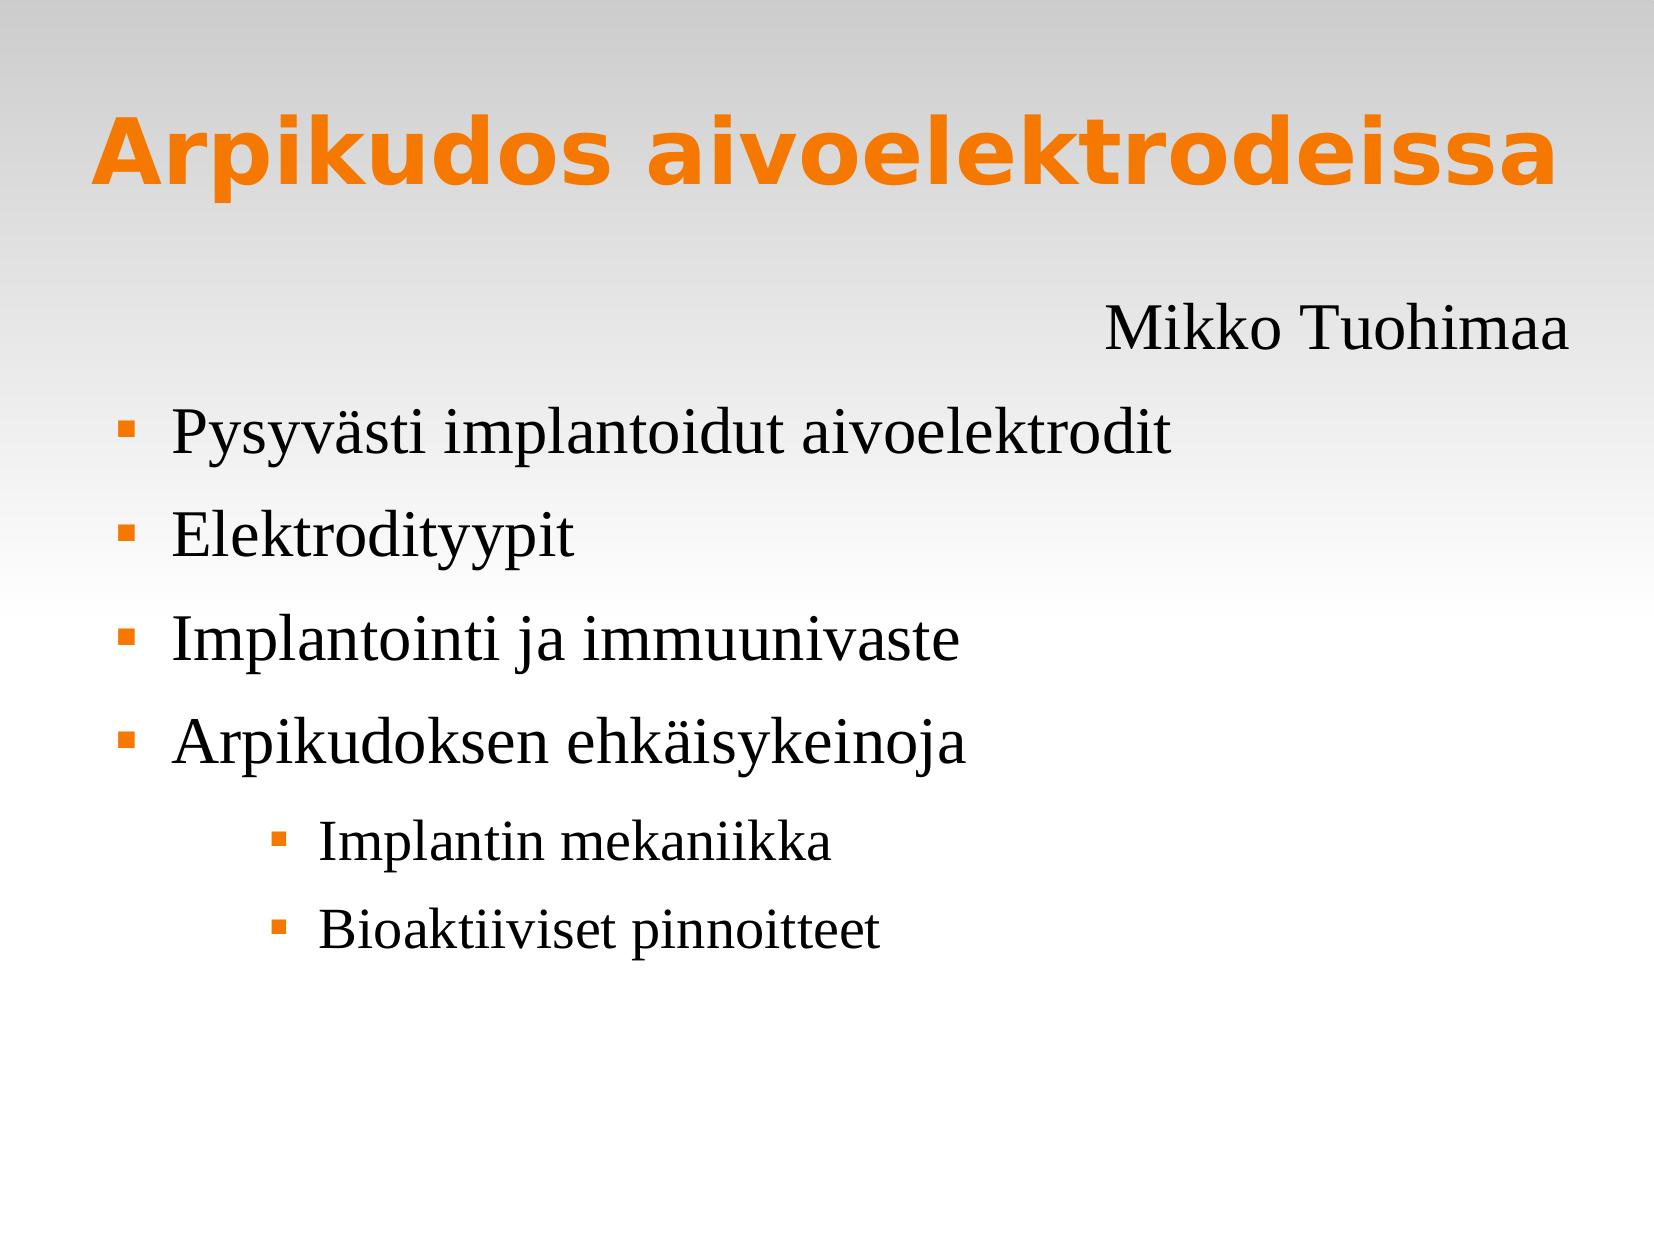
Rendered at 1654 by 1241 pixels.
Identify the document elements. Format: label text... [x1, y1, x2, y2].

list Mikko Tuohimaa Pysyvästi implantoidut aivoelektrodit Elektrodityypit Implantointi ja immuunivaste Arpikudoksen ehkäisykeinoja Implantin mekaniikka Bioaktiiviset pinnoitteet [82, 290, 1571, 1111]
title Arpikudos aivoelektrodeissa [82, 49, 1571, 257]
